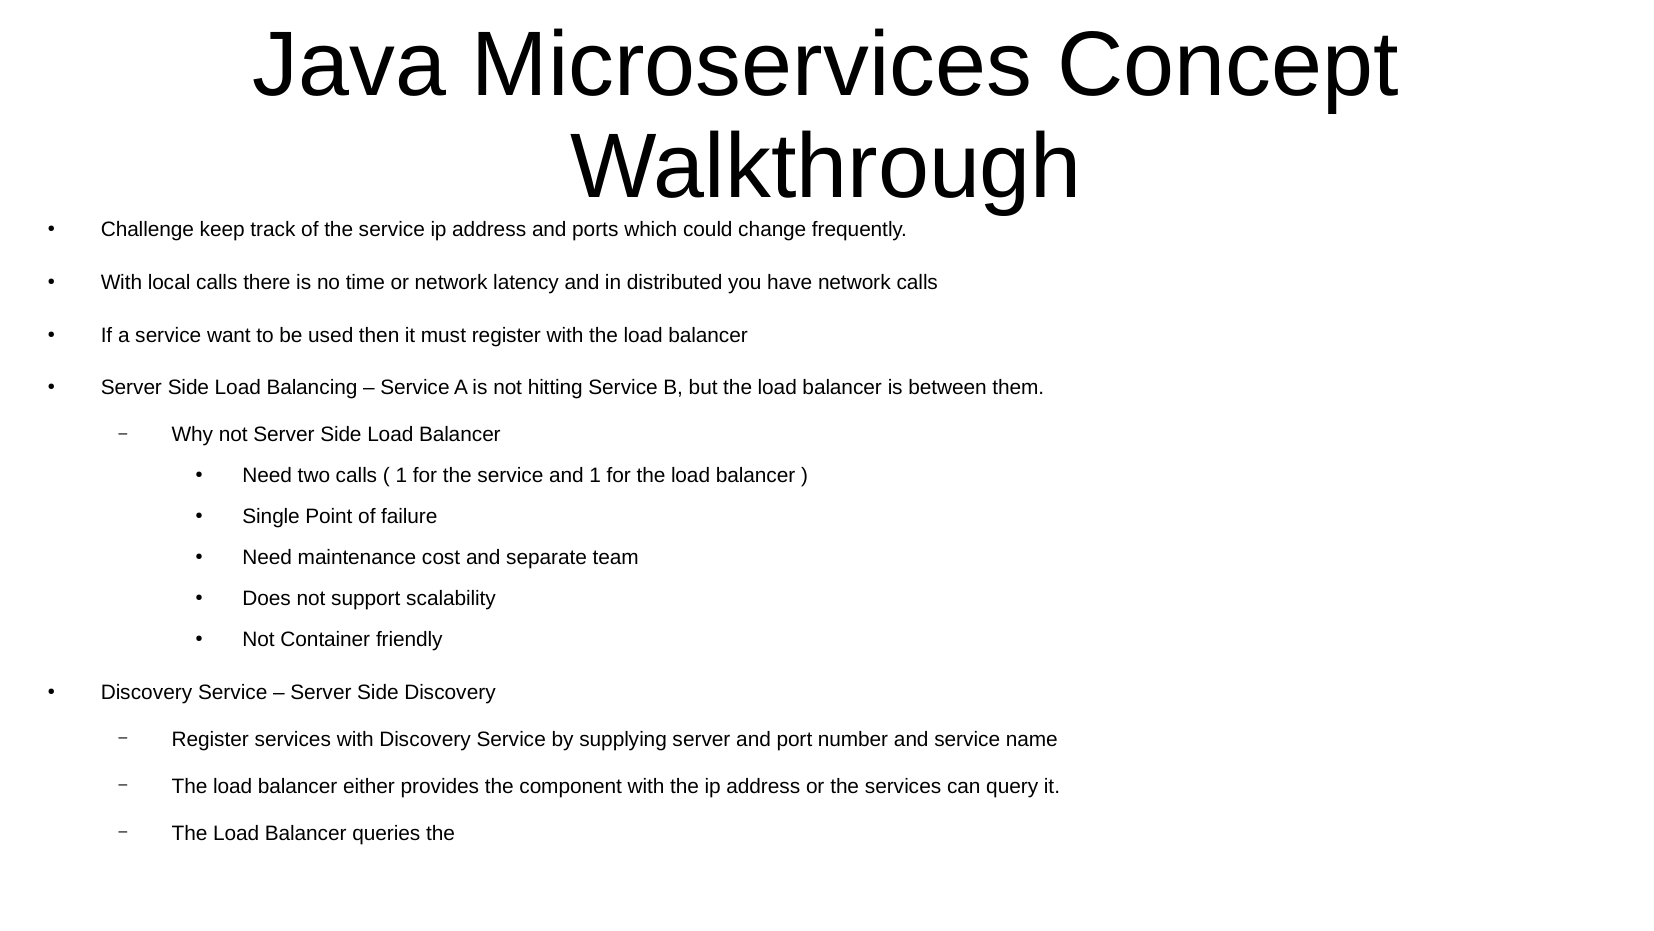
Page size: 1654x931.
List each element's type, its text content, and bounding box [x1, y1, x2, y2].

title Java Microservices Concept Walkthrough [82, 12, 1571, 217]
list Challenge keep track of the service ip address and ports which could change frequently. With local calls there is no time or network latency and in distributed you have network calls If a service want to be used then it must register with the load balancer Server Side Load Balancing – Service A is not hitting Service B, but the load balancer is between them. Why not Server Side Load Balancer Need two calls ( 1 for the service and 1 for the load balancer ) Single Point of failure Need maintenance cost and separate team Does not support scalability Not Container friendly Discovery Service – Server Side Discovery Register services with Discovery Service by supplying server and port number and service name The load balancer either provides the component with the ip address or the services can query it. The Load Balancer queries the [30, 217, 1571, 886]
